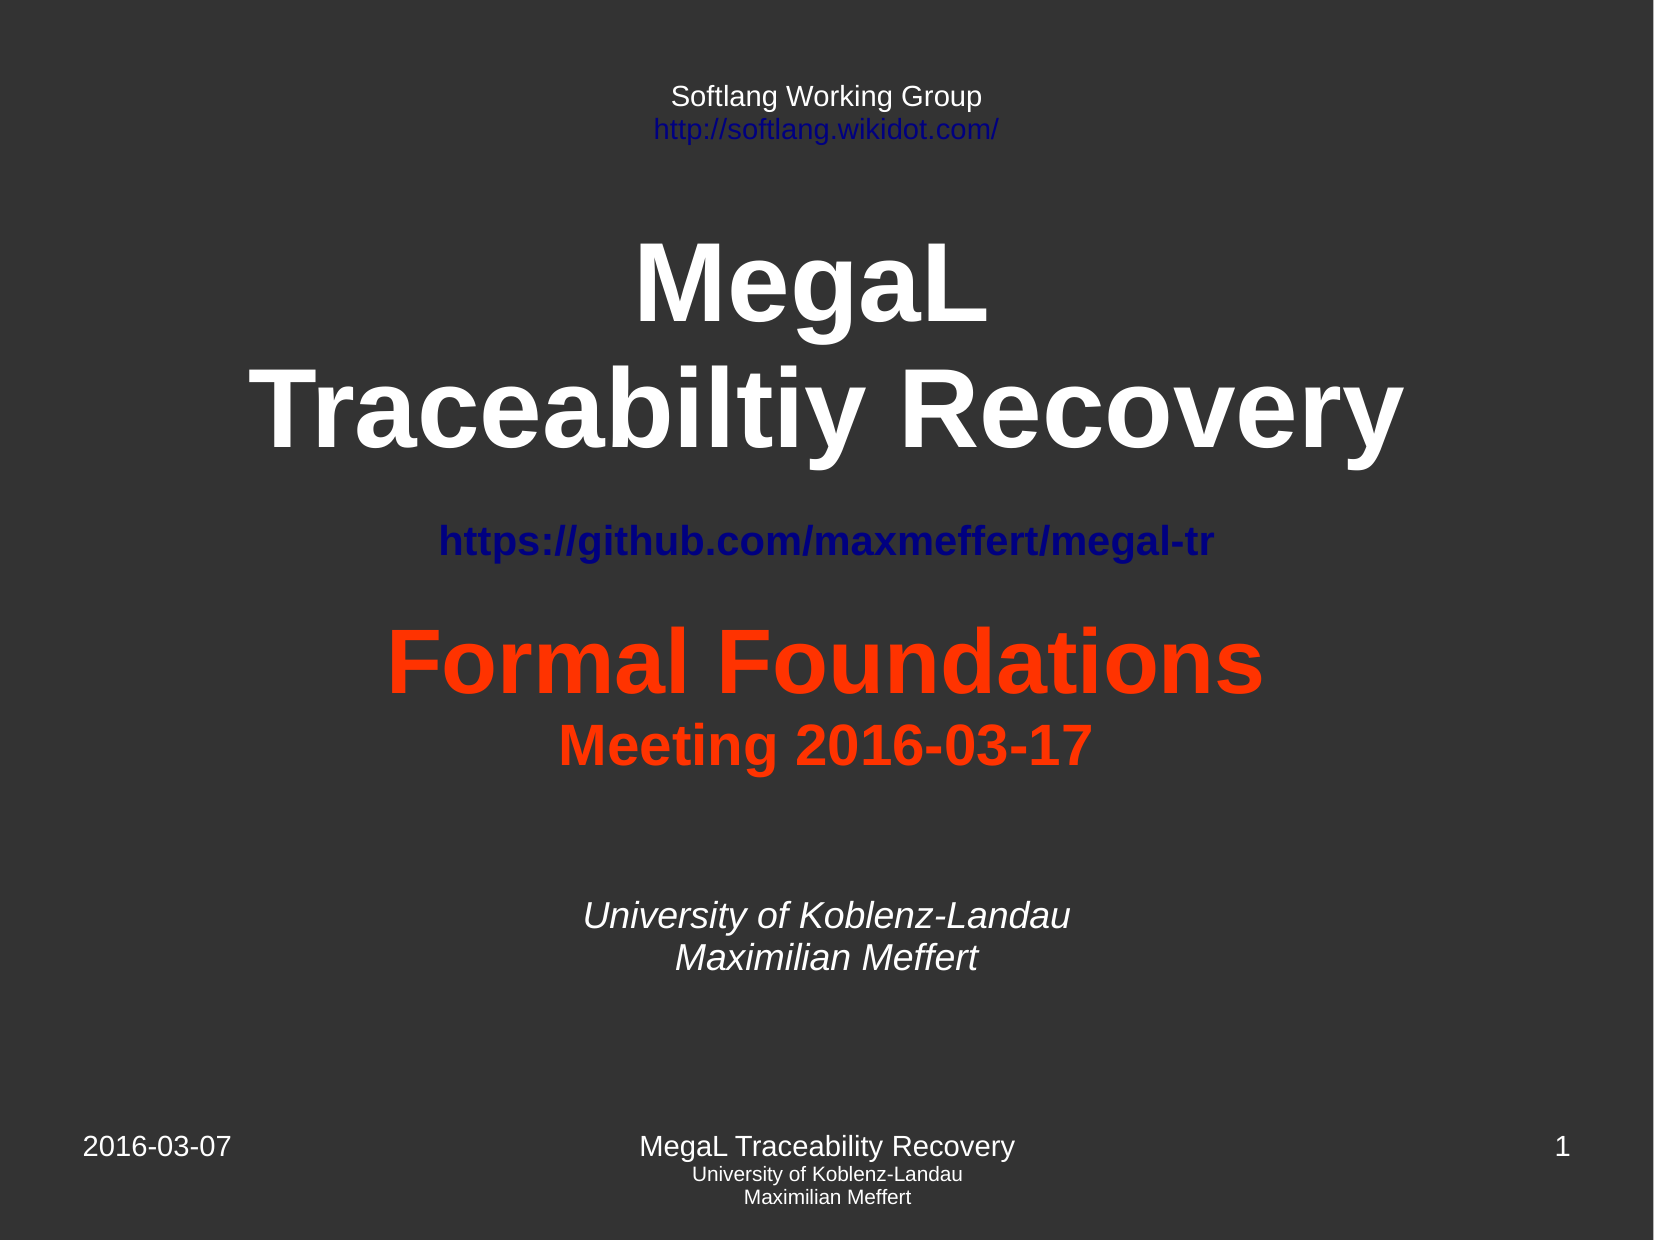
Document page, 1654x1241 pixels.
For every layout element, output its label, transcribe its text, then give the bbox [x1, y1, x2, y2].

subtitle Softlang Working Group http://softlang.wikidot.com/ MegaL Traceabiltiy Recovery https://github.com/maxmeffert/megal-tr Formal Foundations Meeting 2016-03-17 University of Koblenz-Landau Maximilian Meffert [82, 49, 1571, 1010]
